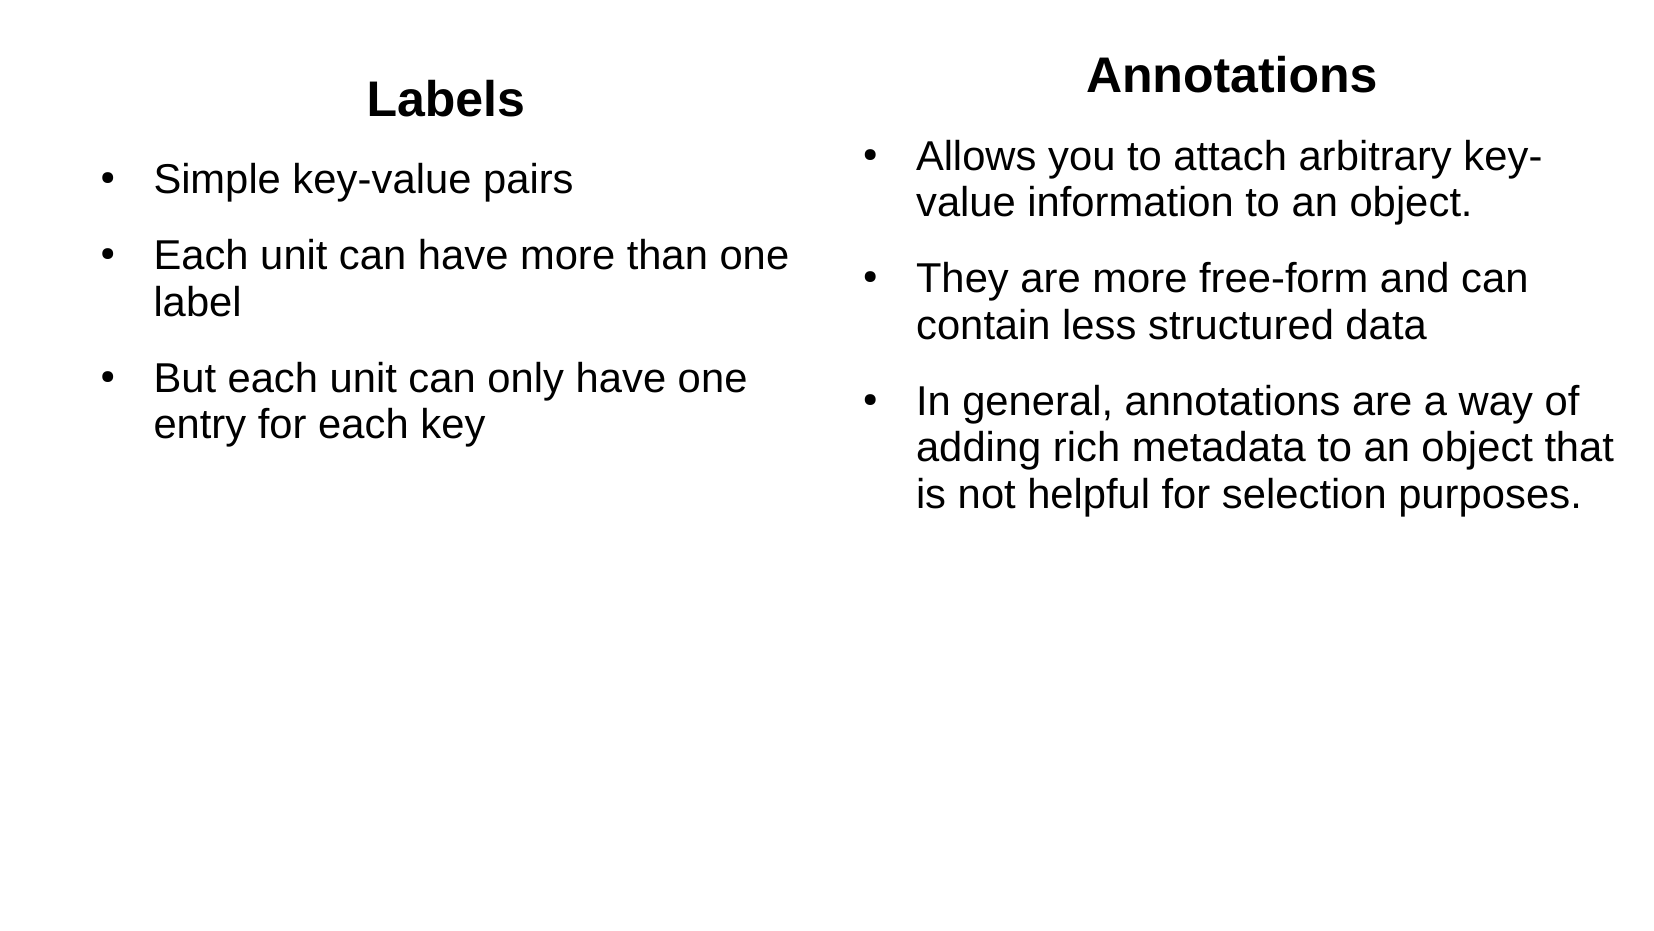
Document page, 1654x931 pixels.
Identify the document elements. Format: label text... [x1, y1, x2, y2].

list Annotations Allows you to attach arbitrary key-value information to an object. They are more free-form and can contain less structured data In general, annotations are a way of adding rich metadata to an object that is not helpful for selection purposes. [845, 47, 1619, 910]
list Labels Simple key-value pairs Each unit can have more than one label But each unit can only have one entry for each key [82, 70, 809, 886]
